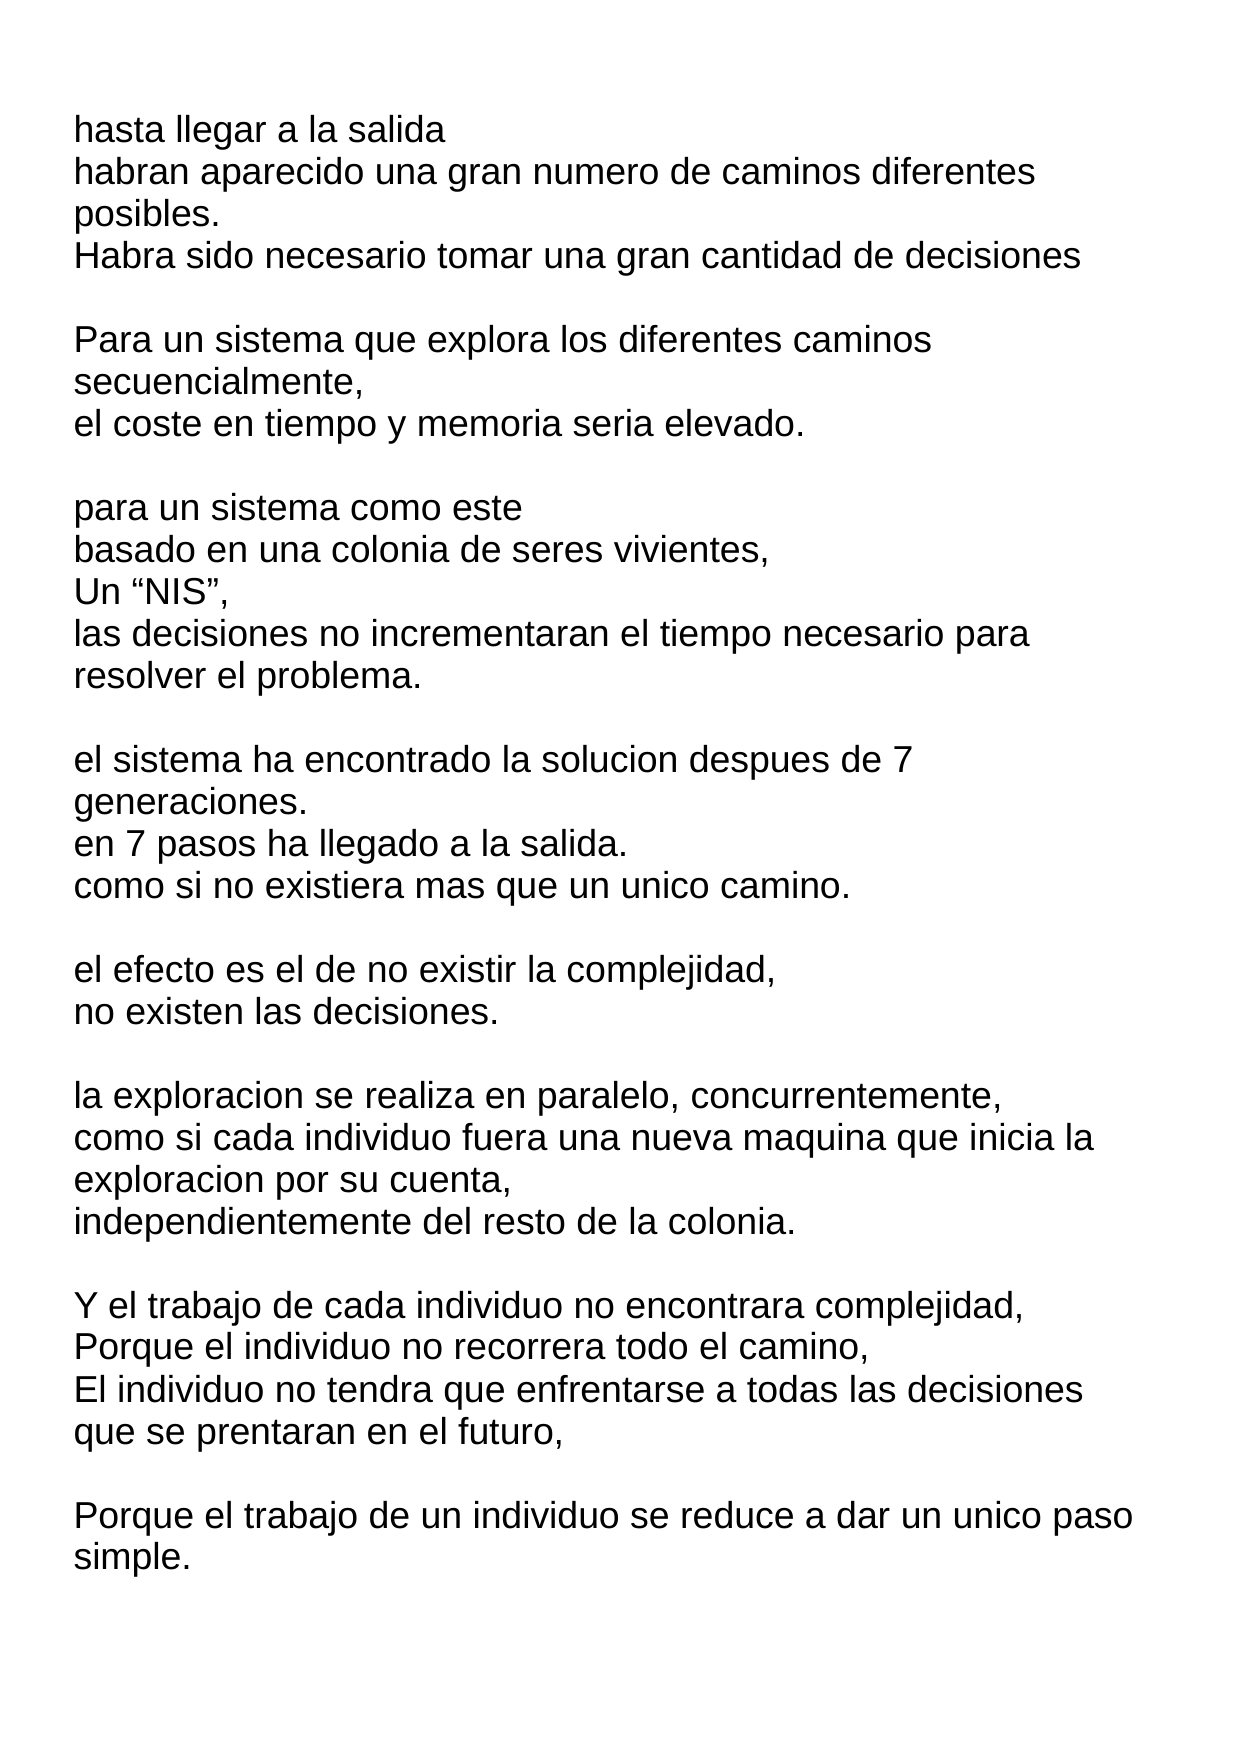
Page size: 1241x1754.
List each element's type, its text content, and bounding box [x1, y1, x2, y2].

text_box hasta llegar a la salida habran aparecido una gran numero de caminos diferentes posibles. Habra sido necesario tomar una gran cantidad de decisiones Para un sistema que explora los diferentes caminos secuencialmente, el coste en tiempo y memoria seria elevado. para un sistema como este basado en una colonia de seres vivientes, Un “NIS”, las decisiones no incrementaran el tiempo necesario para resolver el problema. el sistema ha encontrado la solucion despues de 7 generaciones. en 7 pasos ha llegado a la salida. como si no existiera mas que un unico camino. el efecto es el de no existir la complejidad, no existen las decisiones. la exploracion se realiza en paralelo, concurrentemente, como si cada individuo fuera una nueva maquina que inicia la exploracion por su cuenta, independientemente del resto de la colonia. Y el trabajo de cada individuo no encontrara complejidad, Porque el individuo no recorrera todo el camino, El individuo no tendra que enfrentarse a todas las decisiones que se prentaran en el futuro, Porque el trabajo de un individuo se reduce a dar un unico paso simple. [58, 59, 1170, 1586]
